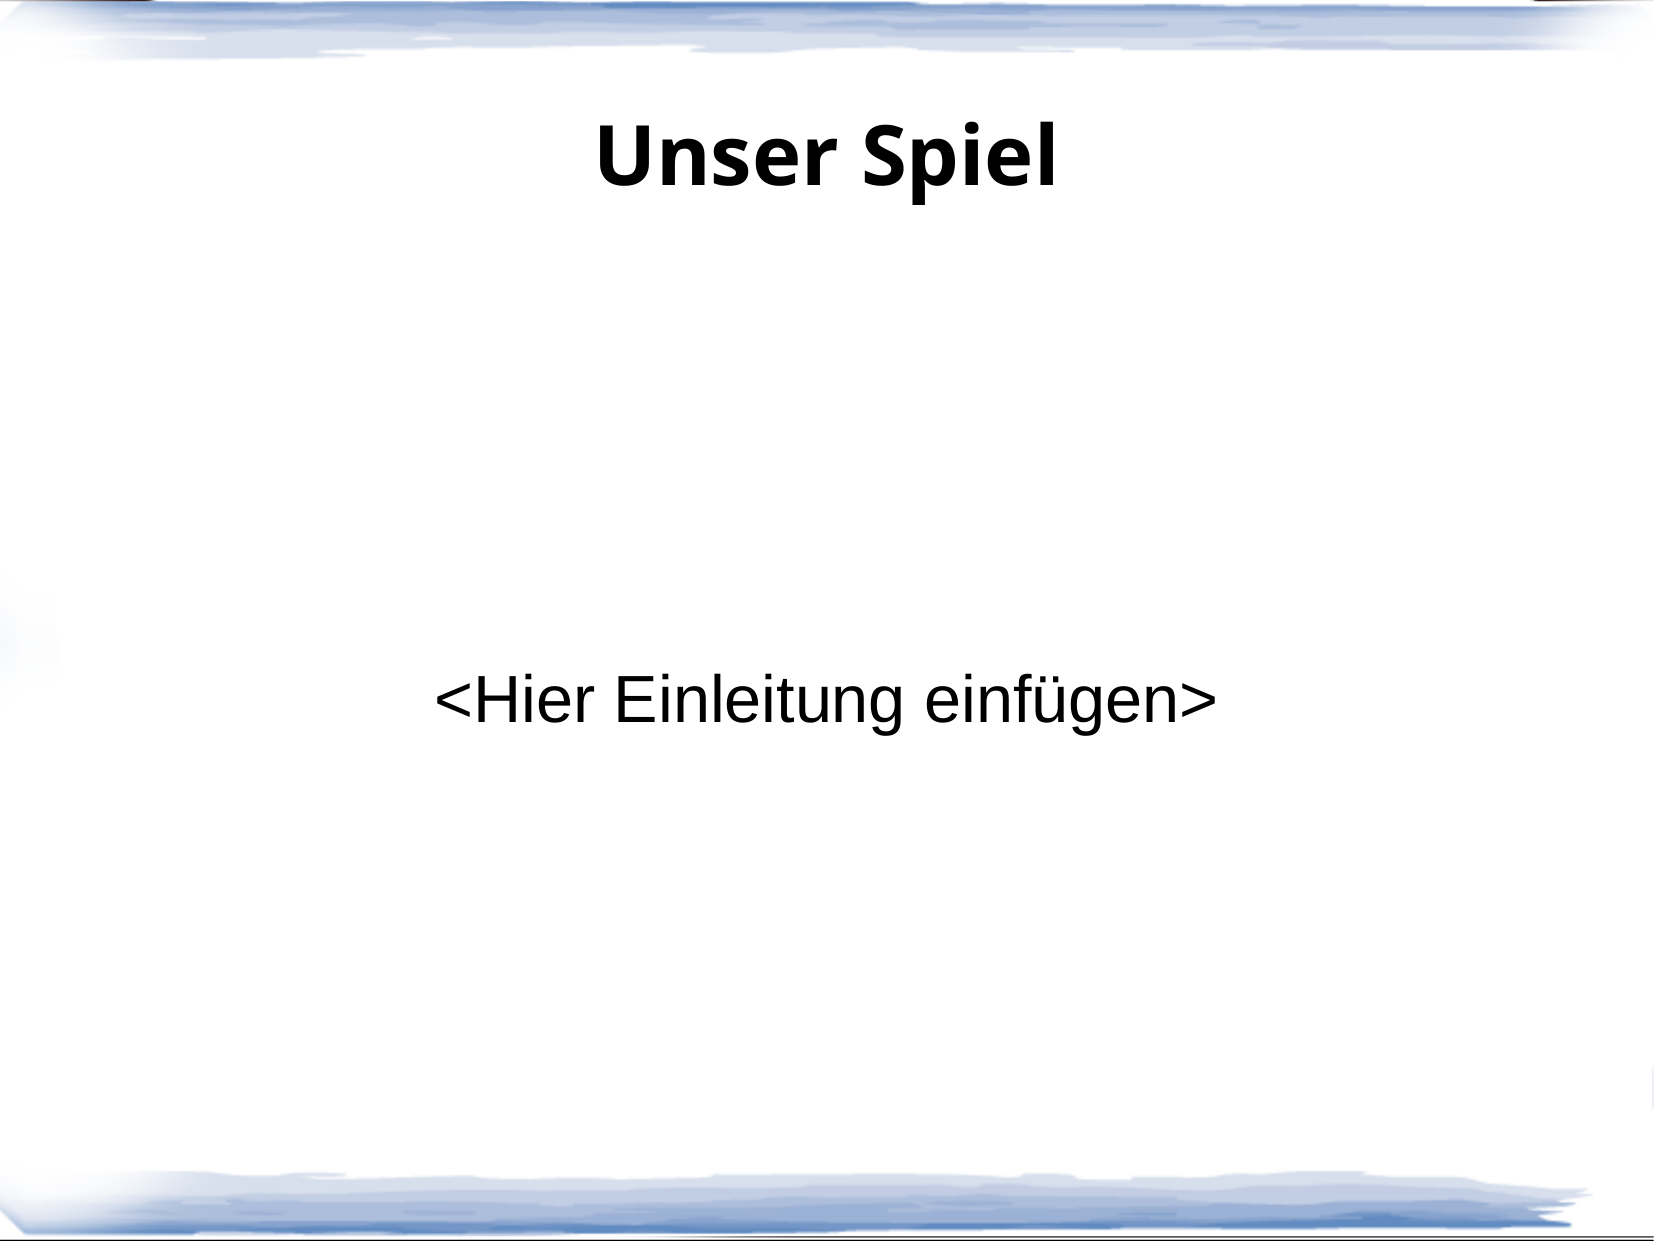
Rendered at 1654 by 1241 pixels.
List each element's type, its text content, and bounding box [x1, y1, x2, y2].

picture [0, 0, 1654, 1241]
title Unser Spiel [82, 49, 1571, 257]
subtitle <Hier Einleitung einfügen> [82, 290, 1571, 1109]
